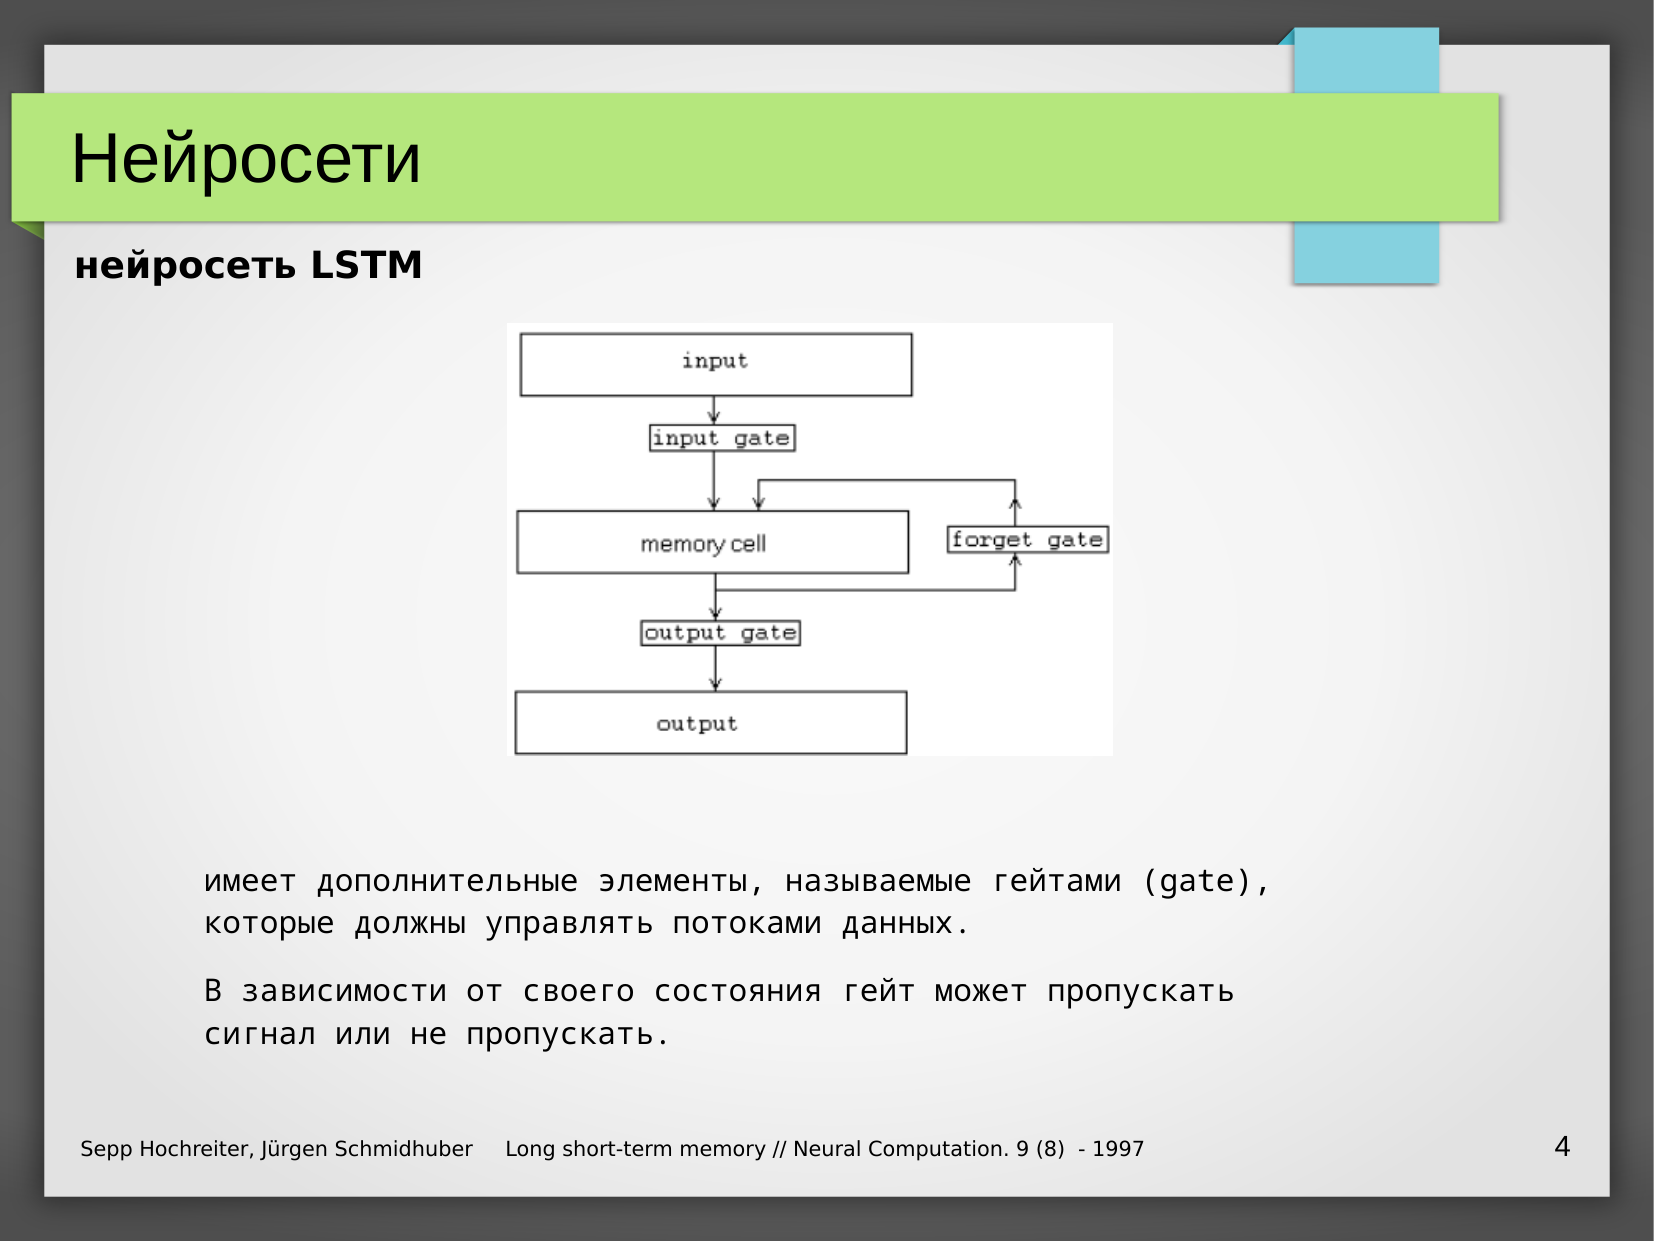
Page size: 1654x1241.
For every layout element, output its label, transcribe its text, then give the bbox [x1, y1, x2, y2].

text_box нейросеть LSTM [59, 236, 804, 343]
picture [0, 0, 1654, 1241]
title Нейросети [70, 118, 1205, 199]
text_box имеет дополнительные элементы, называемые гейтами (gate), которые должны управлять потоками данных. В зависимости от своего состояния гейт может пропускать сигнал или не пропускать. [188, 850, 1371, 1057]
text_box Sepp Hochreiter, Jürgen Schmidhuber Long short-term memory // Neural Computation. 9 (8) - 1997 [59, 1130, 1524, 1170]
